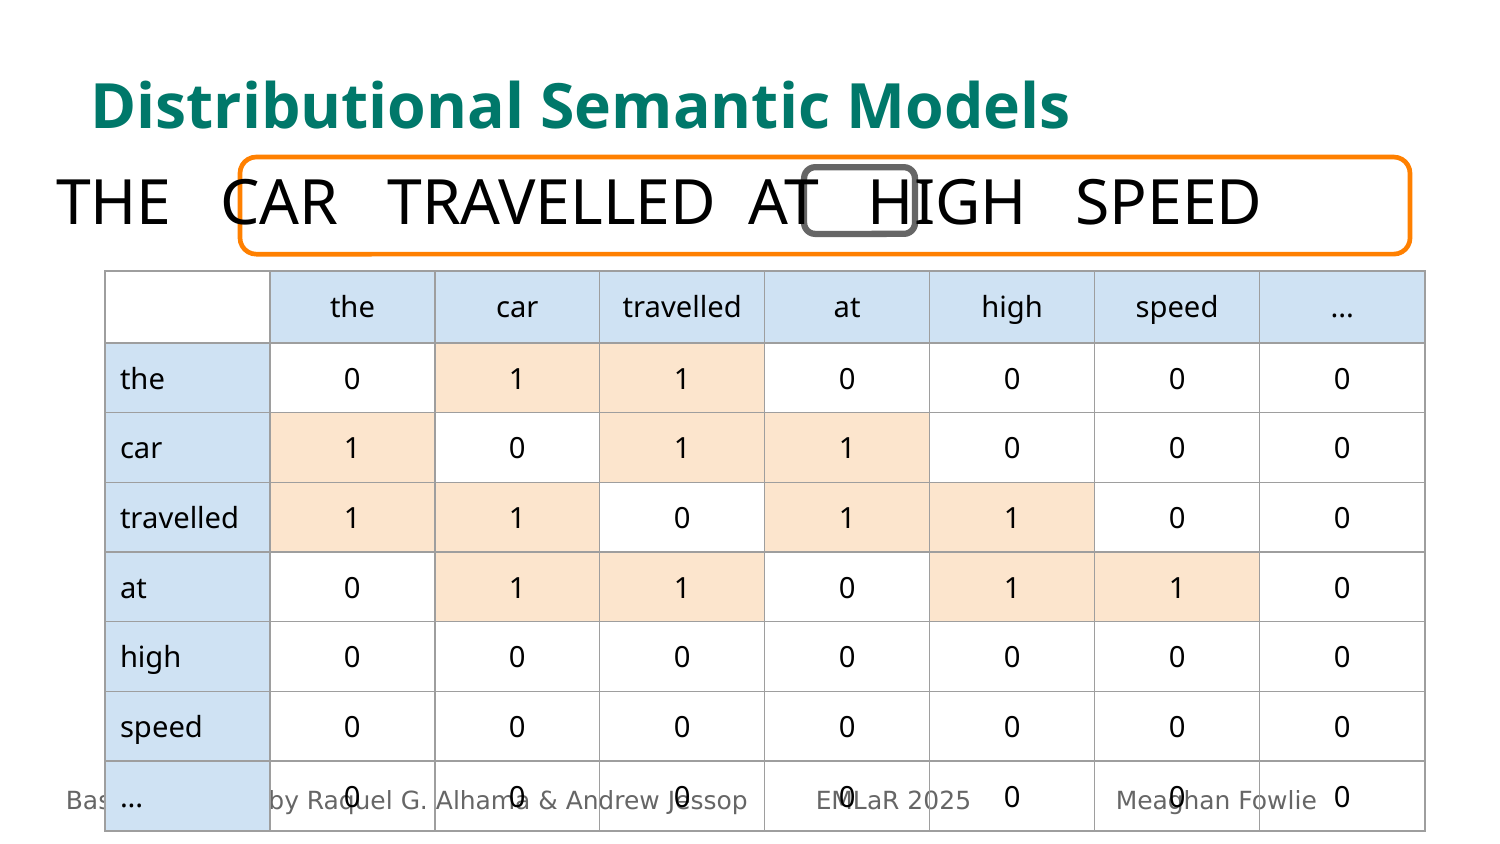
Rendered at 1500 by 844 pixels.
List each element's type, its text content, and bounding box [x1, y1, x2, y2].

table_cell 0 [1260, 413, 1424, 482]
table_cell 0 [271, 762, 434, 830]
table_cell 0 [271, 553, 434, 621]
table_cell 0 [1260, 553, 1424, 621]
text_box THE CAR TRAVELLED AT HIGH SPEED [45, 157, 1411, 234]
table_cell 1 [271, 483, 434, 551]
table_cell 0 [1095, 413, 1259, 482]
table_cell 0 [1095, 692, 1259, 760]
table_header the [271, 272, 434, 342]
table_cell 0 [765, 762, 929, 830]
table_cell 0 [1095, 762, 1259, 830]
table_cell 0 [600, 483, 764, 551]
table_cell the [106, 344, 269, 412]
table_cell 0 [765, 692, 929, 760]
table_cell 1 [436, 483, 599, 551]
table_cell 1 [765, 483, 929, 551]
table_cell 0 [765, 622, 929, 691]
table_cell car [106, 413, 269, 482]
table_cell 1 [600, 344, 764, 412]
table_cell 0 [930, 622, 1094, 691]
table_header [106, 272, 269, 342]
table_cell 0 [1095, 344, 1259, 412]
table_cell high [106, 622, 269, 691]
table_cell 1 [1095, 553, 1259, 621]
table_cell 0 [1260, 483, 1424, 551]
table_cell 0 [930, 762, 1094, 830]
table_cell 1 [436, 344, 599, 412]
table_cell 0 [930, 413, 1094, 482]
table_header high [930, 272, 1094, 342]
table_cell 0 [436, 762, 599, 830]
table_cell 0 [1260, 692, 1424, 760]
table_cell 1 [930, 553, 1094, 621]
table_cell 0 [930, 692, 1094, 760]
table_cell 0 [765, 344, 929, 412]
table_cell 0 [436, 413, 599, 482]
table_cell travelled [106, 483, 269, 551]
table_cell 0 [271, 344, 434, 412]
table_cell 0 [271, 622, 434, 691]
table_cell at [106, 553, 269, 621]
table_cell 0 [1095, 622, 1259, 691]
table_cell 0 [271, 692, 434, 760]
table_header ... [1260, 272, 1424, 342]
table_cell 1 [436, 553, 599, 621]
table_header travelled [600, 272, 764, 342]
table_cell 0 [765, 553, 929, 621]
table_cell 0 [600, 622, 764, 691]
table_cell 0 [1260, 622, 1424, 691]
table_cell 0 [600, 692, 764, 760]
title Distributional Semantic Models [90, 33, 1441, 175]
table_cell 1 [600, 413, 764, 482]
table_header car [436, 272, 599, 342]
table_cell 1 [765, 413, 929, 482]
table_cell 1 [600, 553, 764, 621]
table_cell 1 [271, 413, 434, 482]
table_cell 0 [1260, 344, 1424, 412]
table_cell 0 [930, 344, 1094, 412]
table_cell 0 [1260, 762, 1424, 830]
table_header at [765, 272, 929, 342]
table_cell 0 [436, 692, 599, 760]
table_header speed [1095, 272, 1259, 342]
table_cell 0 [436, 622, 599, 691]
table_cell 0 [1095, 483, 1259, 551]
table_cell ... [106, 762, 269, 830]
table_cell 1 [930, 483, 1094, 551]
table_cell speed [106, 692, 269, 760]
table_cell 0 [600, 762, 764, 830]
